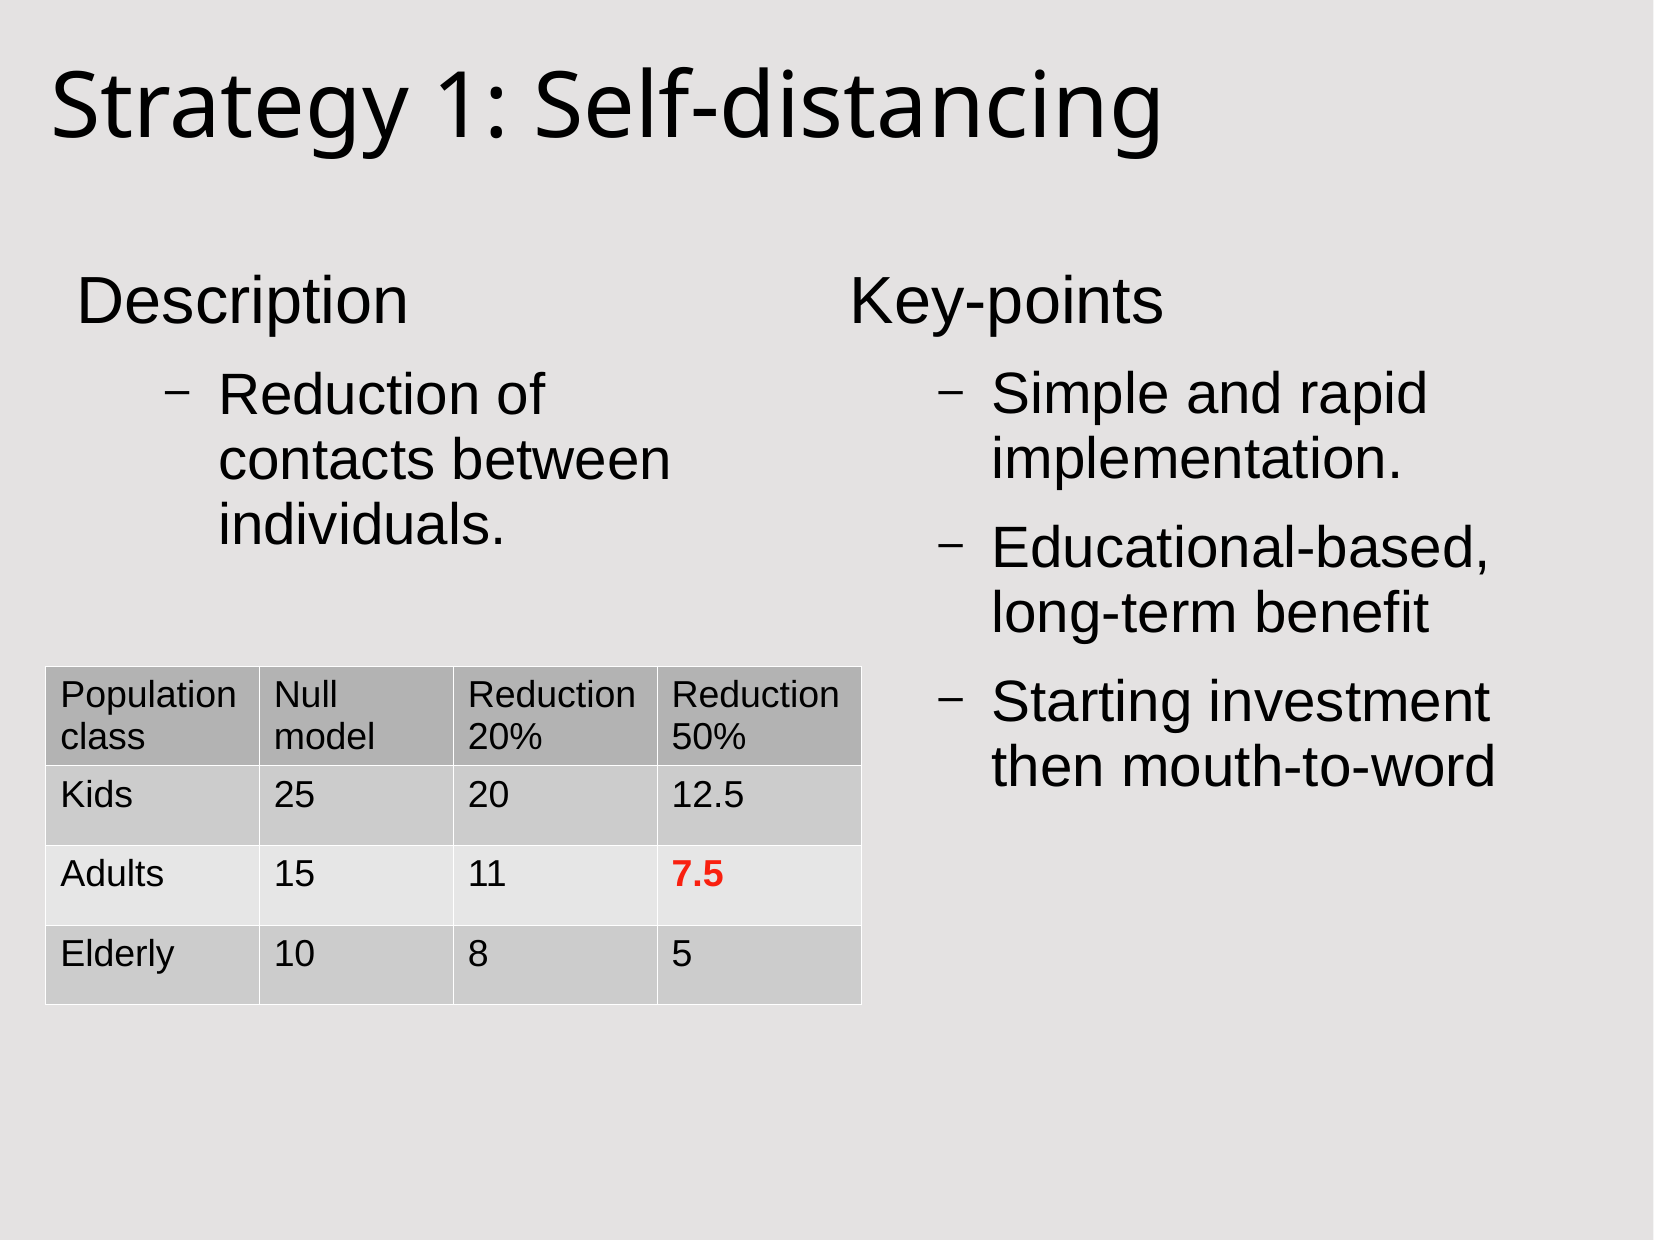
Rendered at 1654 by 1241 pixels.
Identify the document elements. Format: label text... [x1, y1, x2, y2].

table_header Population class [46, 667, 259, 765]
table_cell 20 [454, 766, 657, 845]
table_cell Elderly [46, 926, 259, 1004]
text_box Strategy 1: Self-distancing [35, 31, 1300, 154]
table_header Null model [260, 667, 453, 765]
table_cell 12.5 [658, 766, 861, 845]
table_cell 7.5 [658, 846, 861, 925]
table_cell 15 [260, 846, 453, 925]
table_cell 8 [454, 926, 657, 1004]
table_cell Kids [46, 766, 259, 845]
list Description Reduction of contacts between individuals. [76, 263, 780, 666]
table_cell 10 [260, 926, 453, 1004]
table_cell Adults [46, 846, 259, 925]
table_header Reduction 50% [658, 667, 861, 765]
table_cell 25 [260, 766, 453, 845]
list Key-points Simple and rapid implementation. Educational-based, long-term benefit Starting investment then mouth-to-word [849, 262, 1554, 916]
table_cell 11 [454, 846, 657, 925]
table_header Reduction 20% [454, 667, 657, 765]
table_cell 5 [658, 926, 861, 1004]
